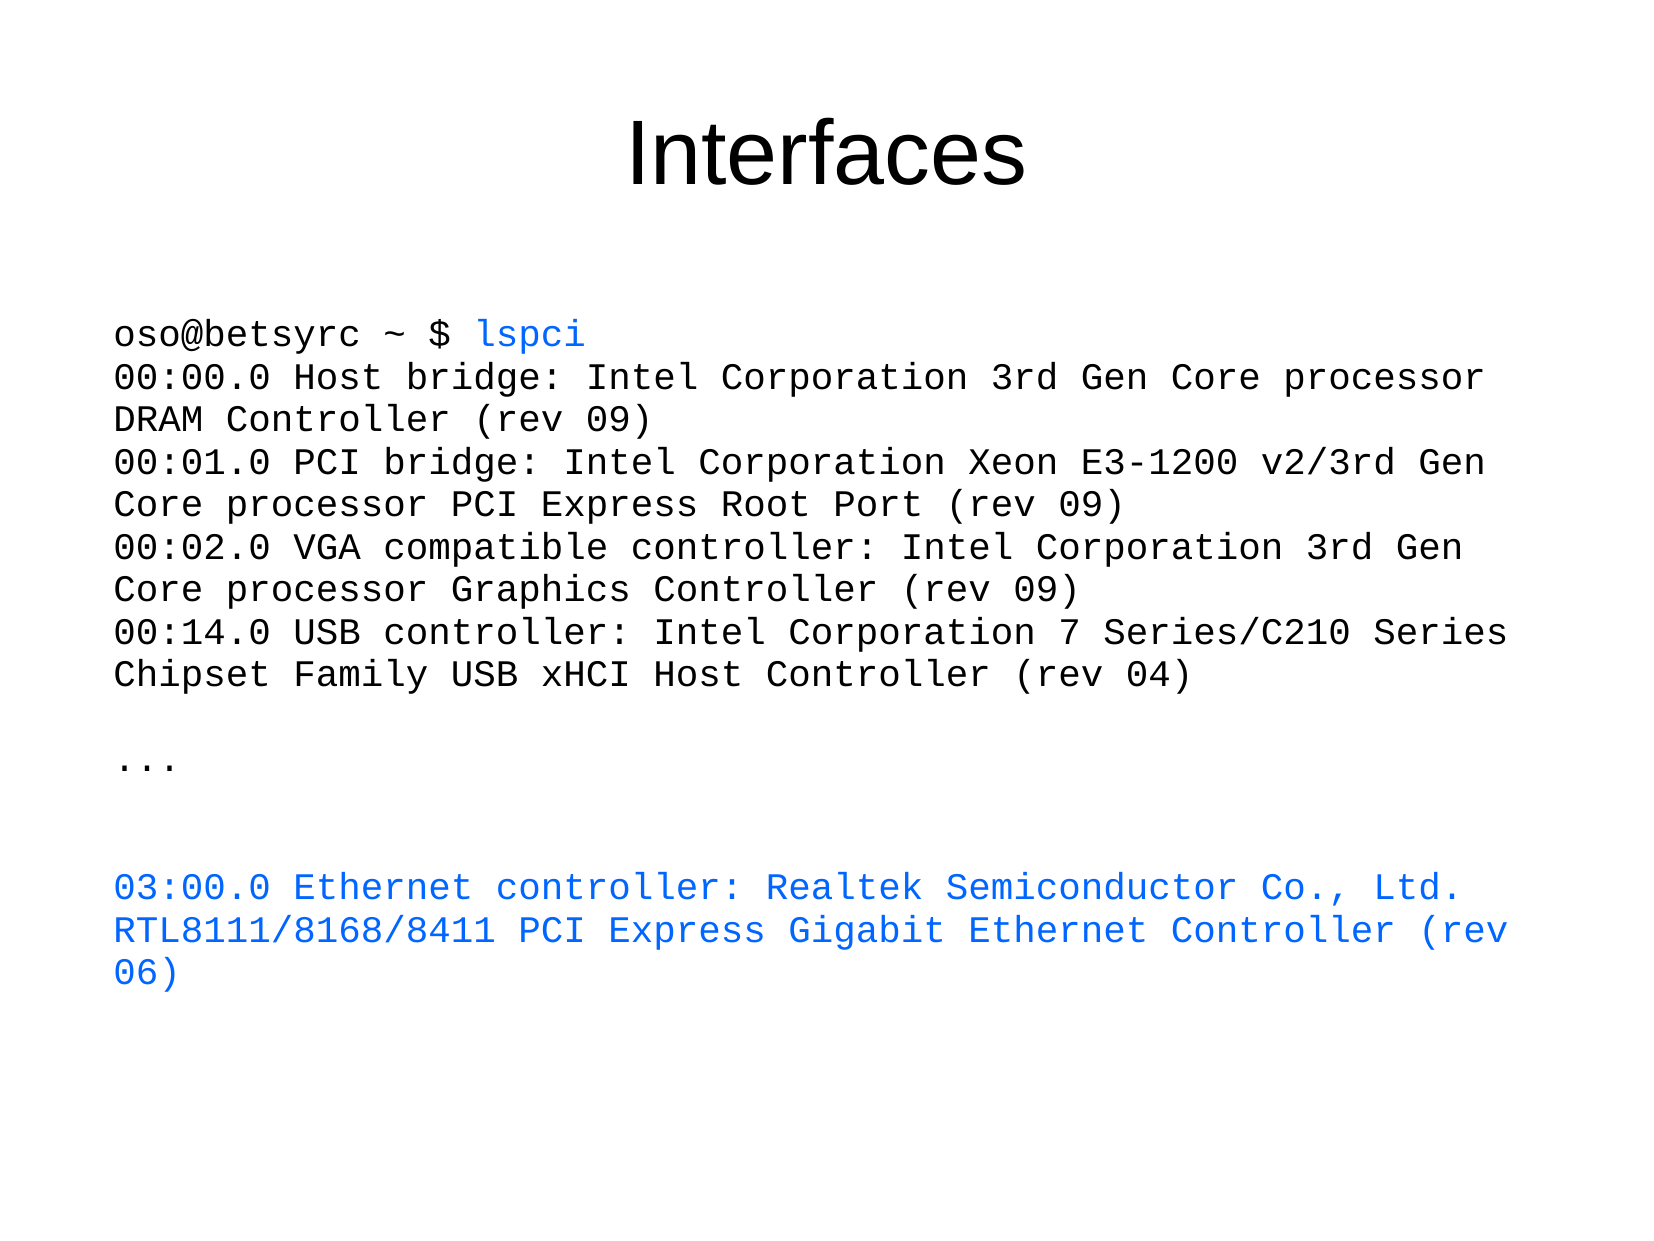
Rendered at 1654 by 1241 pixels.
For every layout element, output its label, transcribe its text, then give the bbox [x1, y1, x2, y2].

title Interfaces [82, 49, 1571, 257]
text_box oso@betsyrc ~ $ lspci 00:00.0 Host bridge: Intel Corporation 3rd Gen Core processor DRAM Controller (rev 09) 00:01.0 PCI bridge: Intel Corporation Xeon E3-1200 v2/3rd Gen Core processor PCI Express Root Port (rev 09) 00:02.0 VGA compatible controller: Intel Corporation 3rd Gen Core processor Graphics Controller (rev 09) 00:14.0 USB controller: Intel Corporation 7 Series/C210 Series Chipset Family USB xHCI Host Controller (rev 04) ... 03:00.0 Ethernet controller: Realtek Semiconductor Co., Ltd. RTL8111/8168/8411 PCI Express Gigabit Ethernet Controller (rev 06) [98, 308, 1571, 1046]
